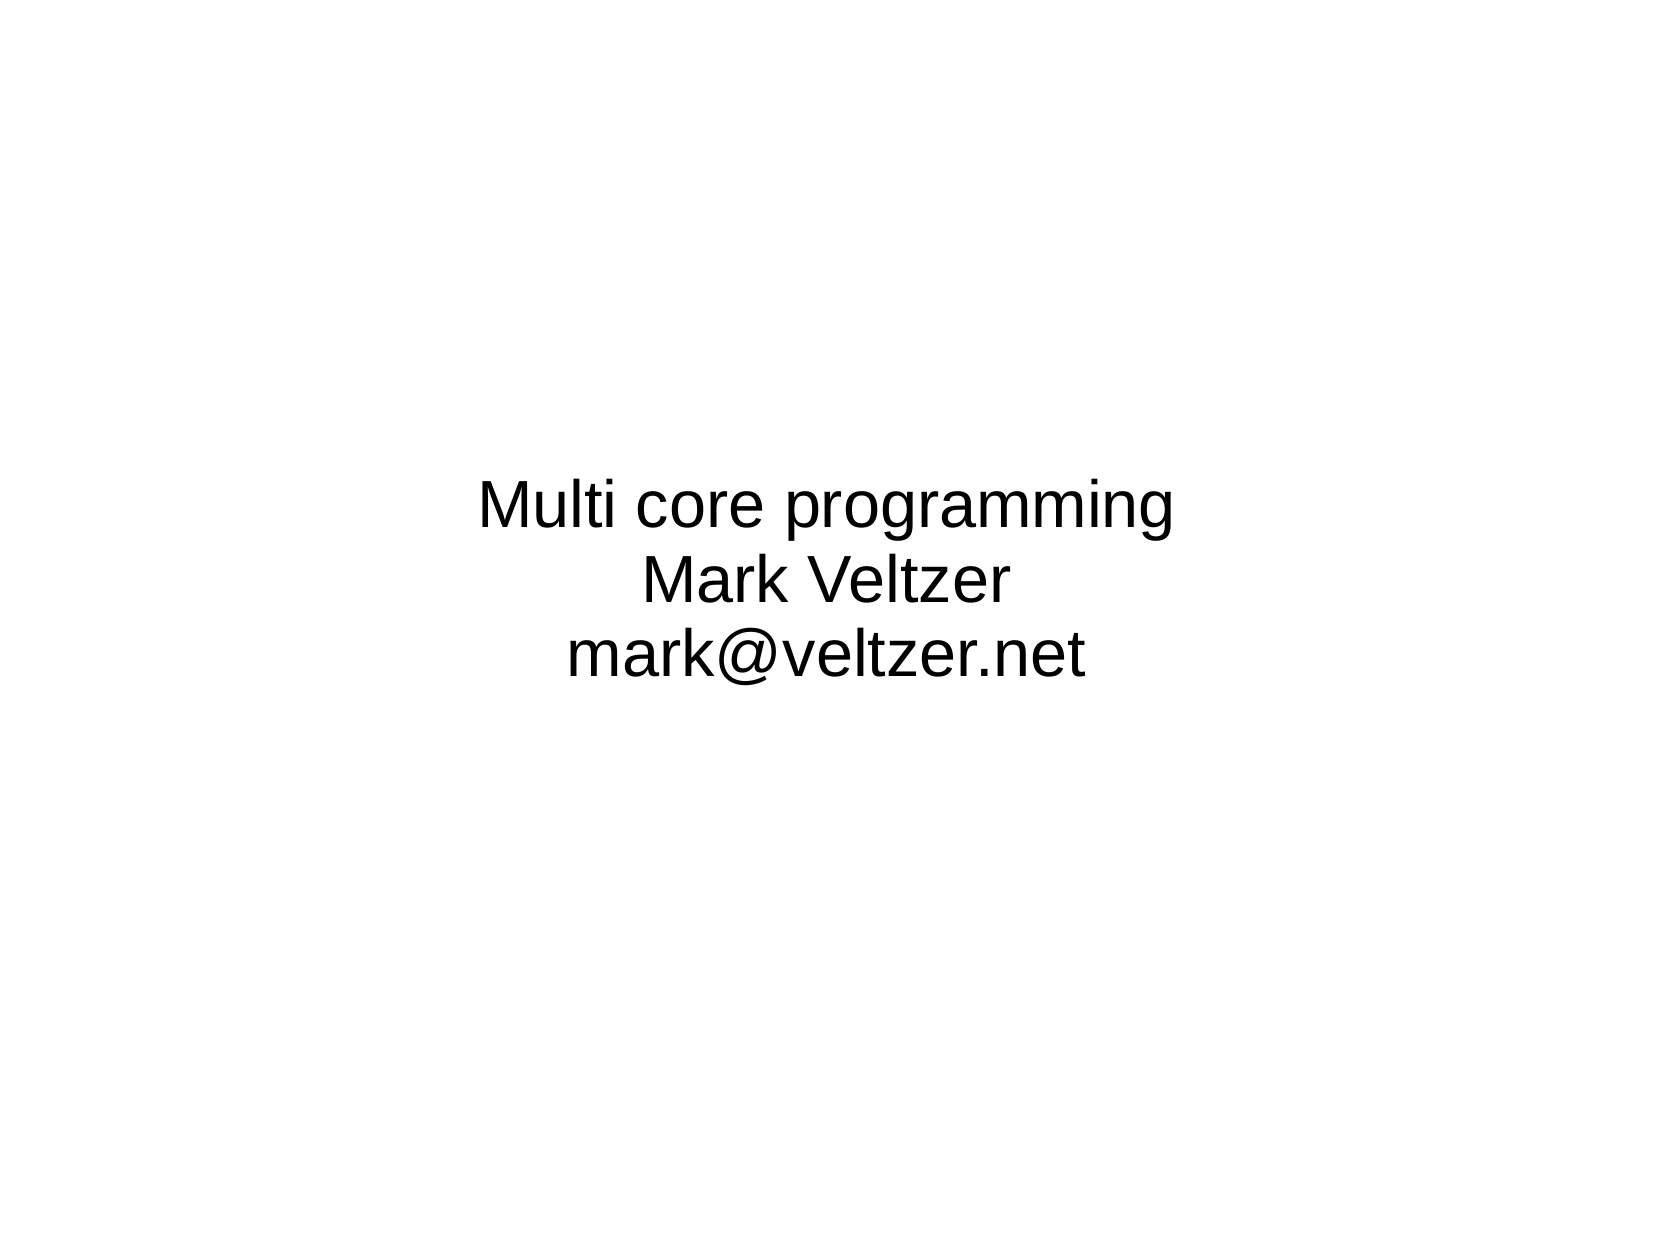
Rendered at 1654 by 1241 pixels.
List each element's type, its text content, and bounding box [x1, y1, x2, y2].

subtitle Multi core programming Mark Veltzer mark@veltzer.net [82, 49, 1571, 1109]
